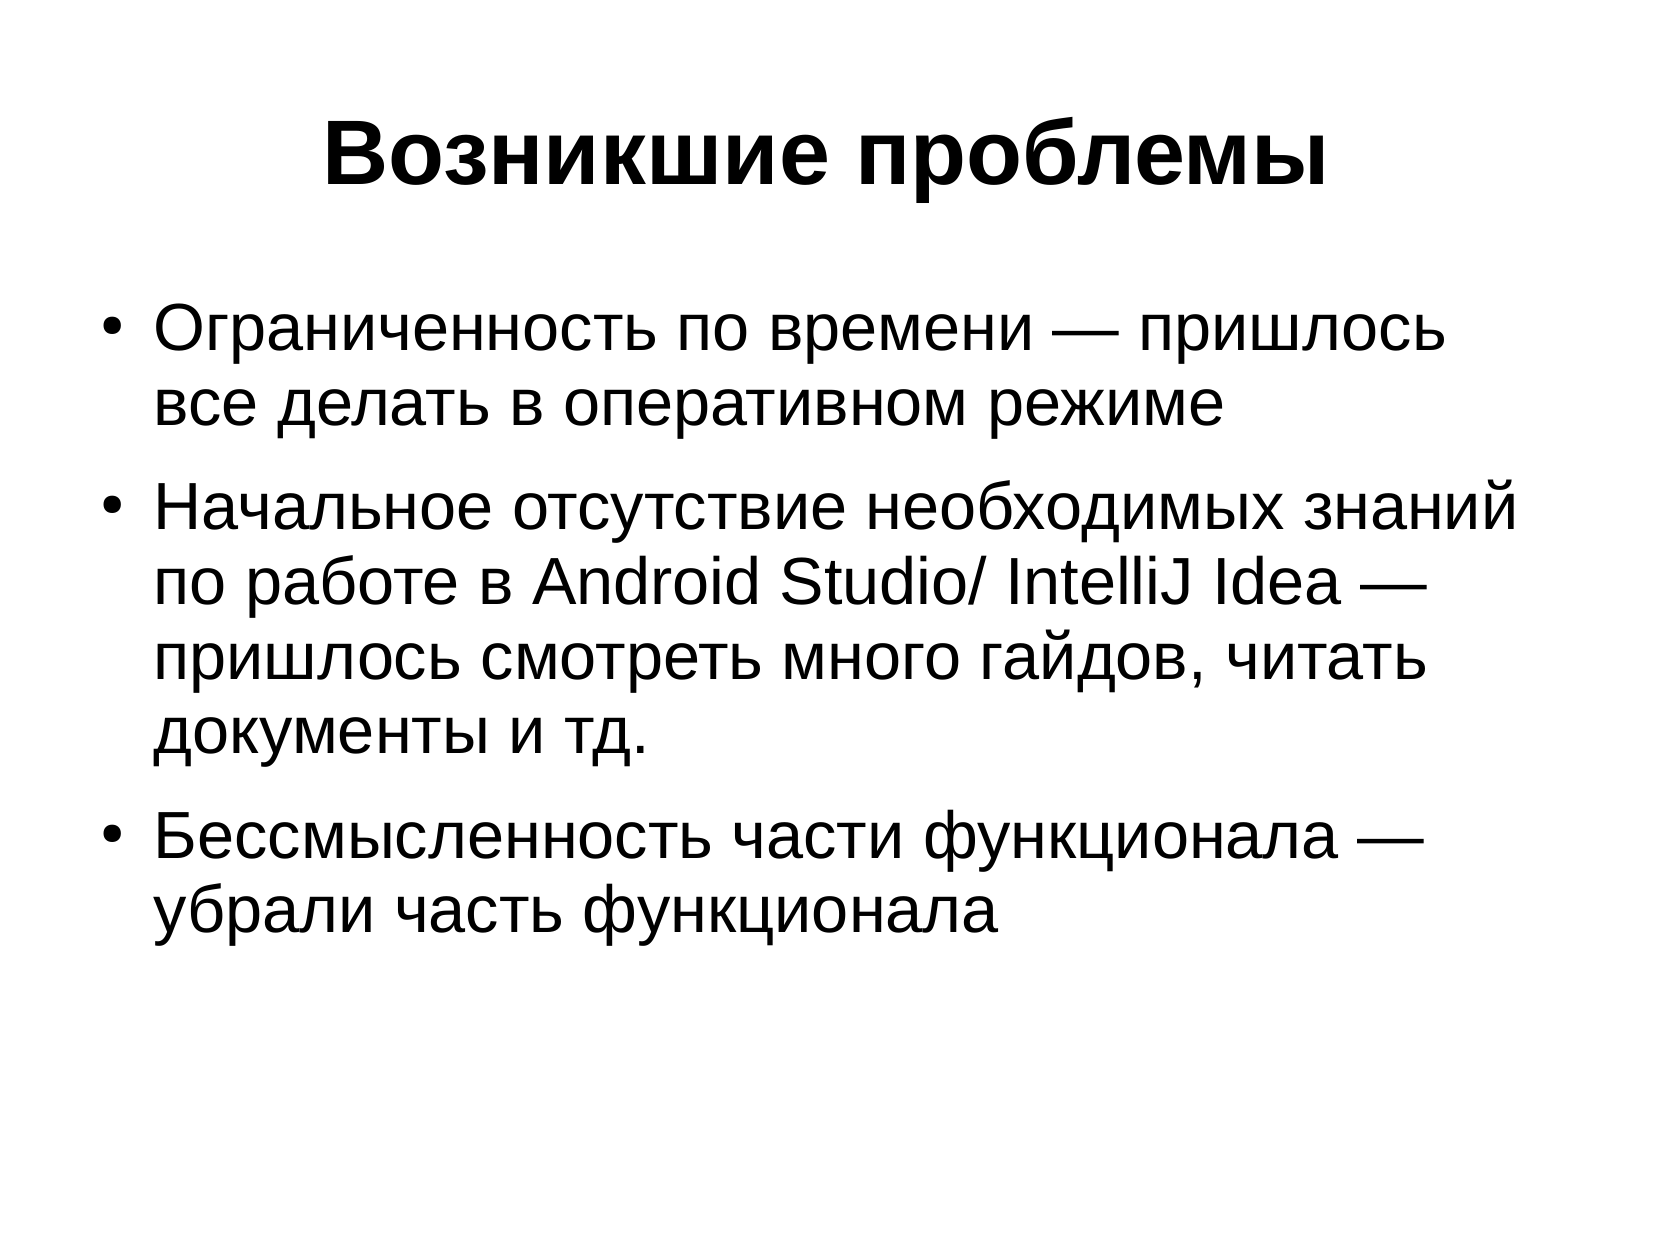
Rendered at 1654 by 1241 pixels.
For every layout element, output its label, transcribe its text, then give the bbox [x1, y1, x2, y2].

list Ограниченность по времени — пришлось все делать в оперативном режиме Начальное отсутствие необходимых знаний по работе в Android Studio/ IntelliJ Idea — пришлось смотреть много гайдов, читать документы и тд. Бессмысленность части функционала — убрали часть функционала [82, 290, 1571, 1109]
title Возникшие проблемы [82, 49, 1571, 257]
